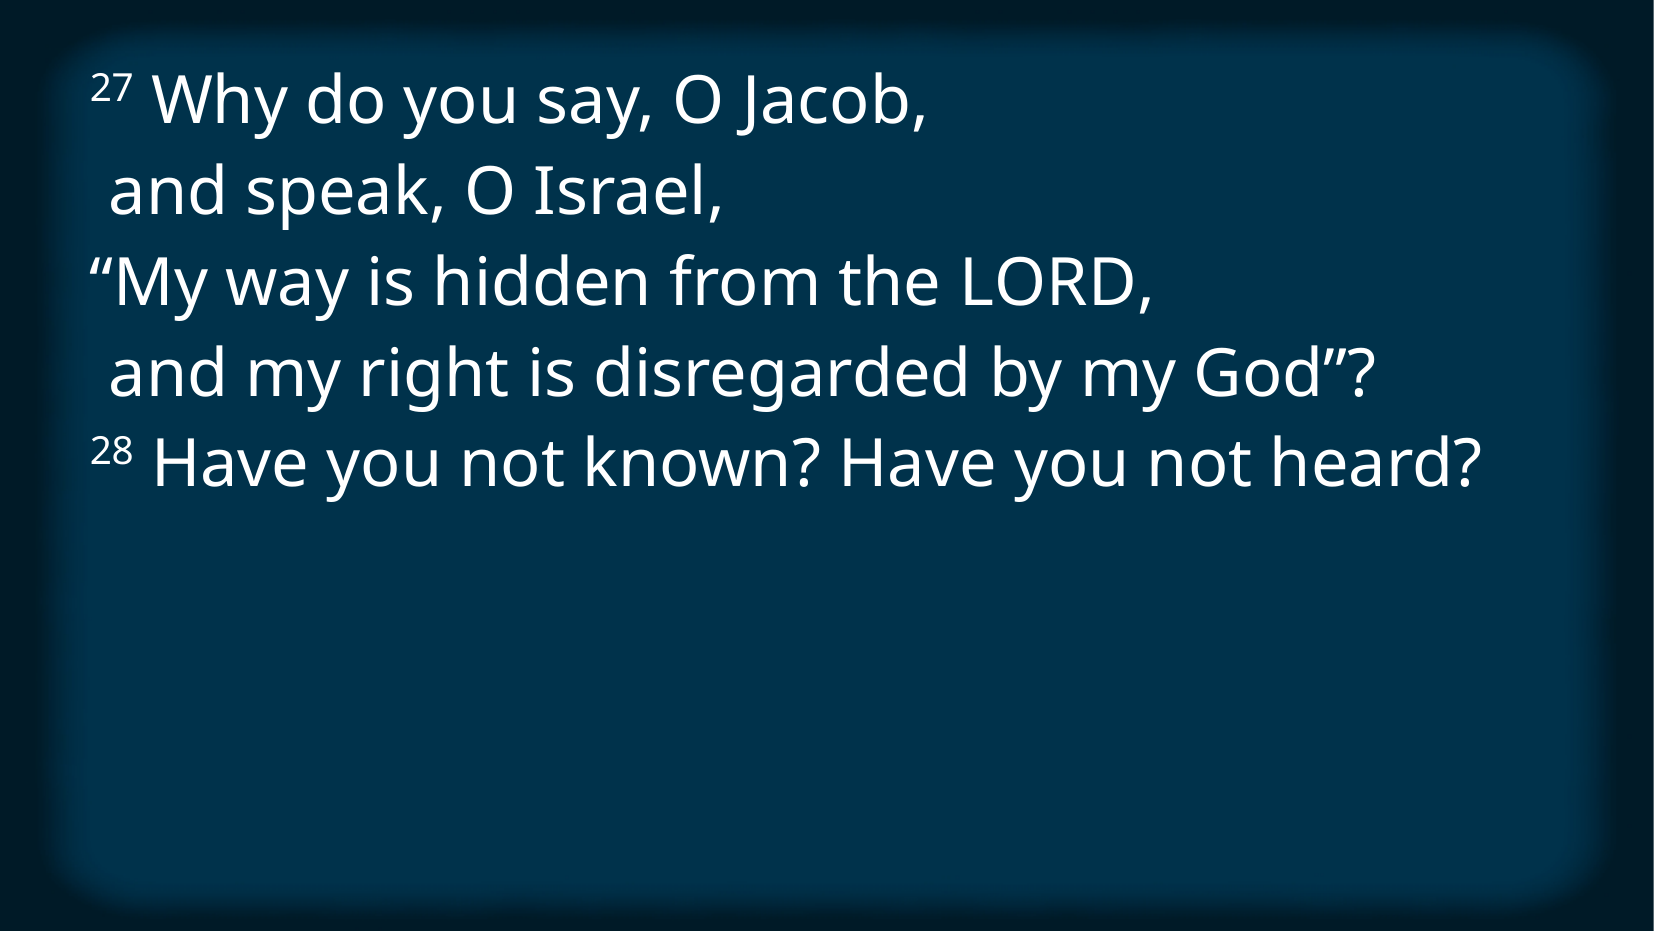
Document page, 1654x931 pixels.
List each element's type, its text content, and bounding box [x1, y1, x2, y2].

picture [0, 0, 1654, 931]
text_box 27 Why do you say, O Jacob, and speak, O Israel, “My way is hidden from the LORD, and my right is disregarded by my God”? 28 Have you not known? Have you not heard? [75, 45, 1591, 504]
